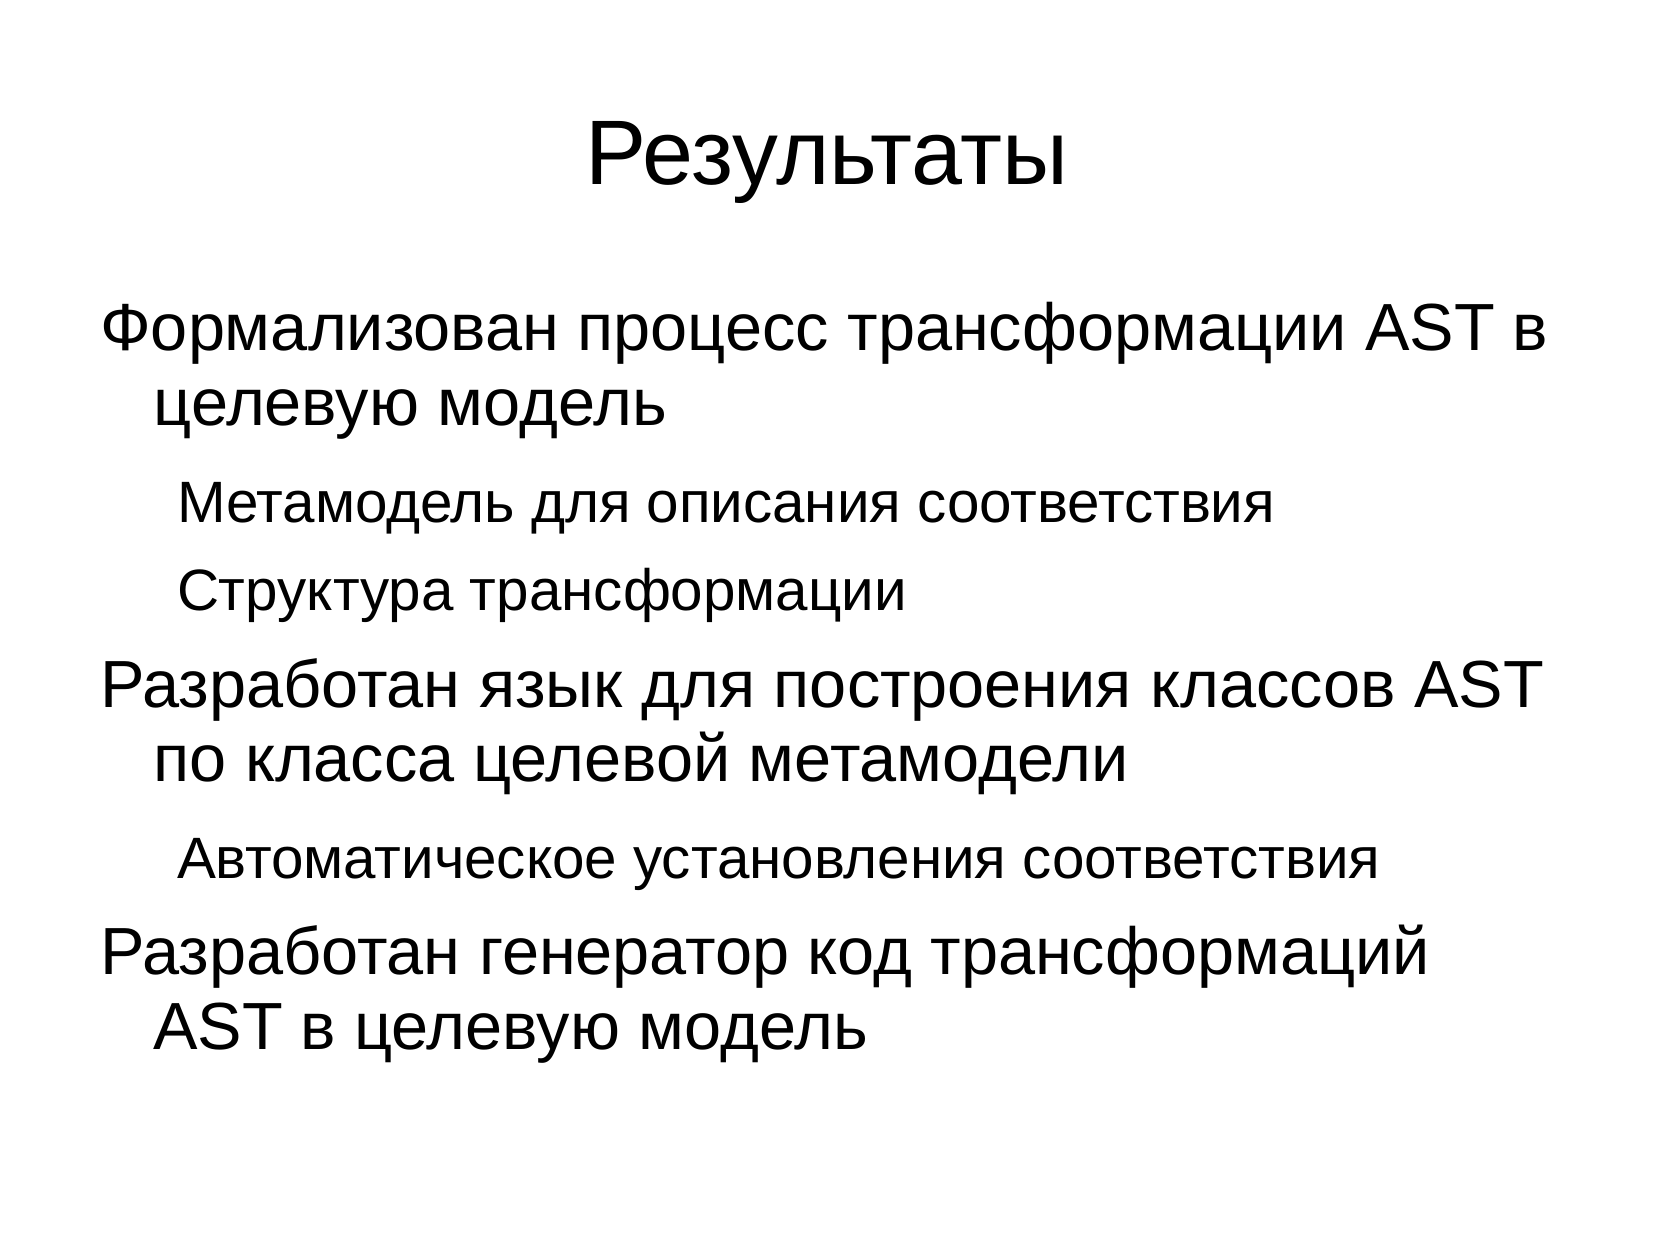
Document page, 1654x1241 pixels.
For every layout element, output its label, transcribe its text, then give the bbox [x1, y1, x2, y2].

list Формализован процесс трансформации AST в целевую модель Метамодель для описания соответствия Структура трансформации Разработан язык для построения классов AST по класса целевой метамодели Автоматическое установления соответствия Разработан генератор код трансформаций AST в целевую модель [82, 290, 1571, 1094]
title Результаты [82, 56, 1571, 250]
